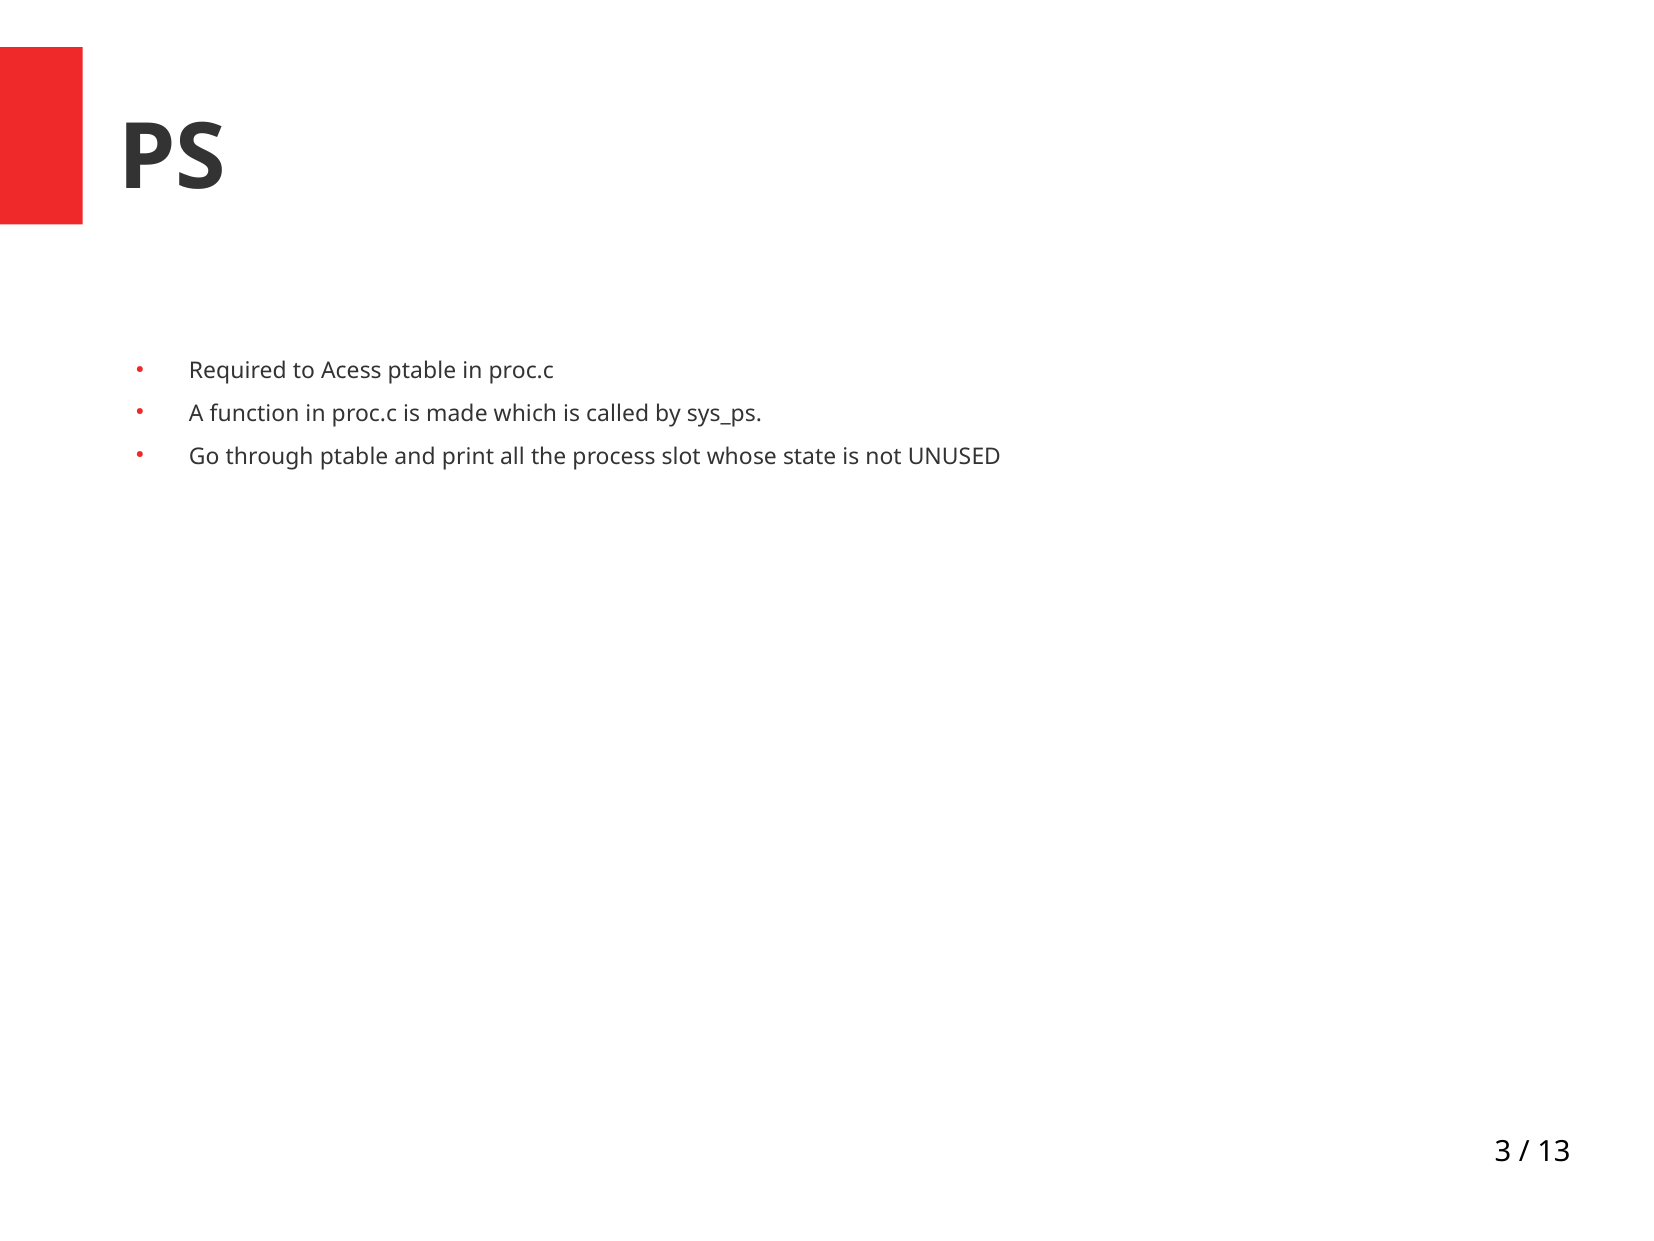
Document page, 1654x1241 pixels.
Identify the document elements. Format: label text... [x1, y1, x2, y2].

list Required to Acess ptable in proc.c A function in proc.c is made which is called by sys_ps. Go through ptable and print all the process slot whose state is not UNUSED [118, 354, 1536, 1074]
title PS [118, 49, 1571, 257]
